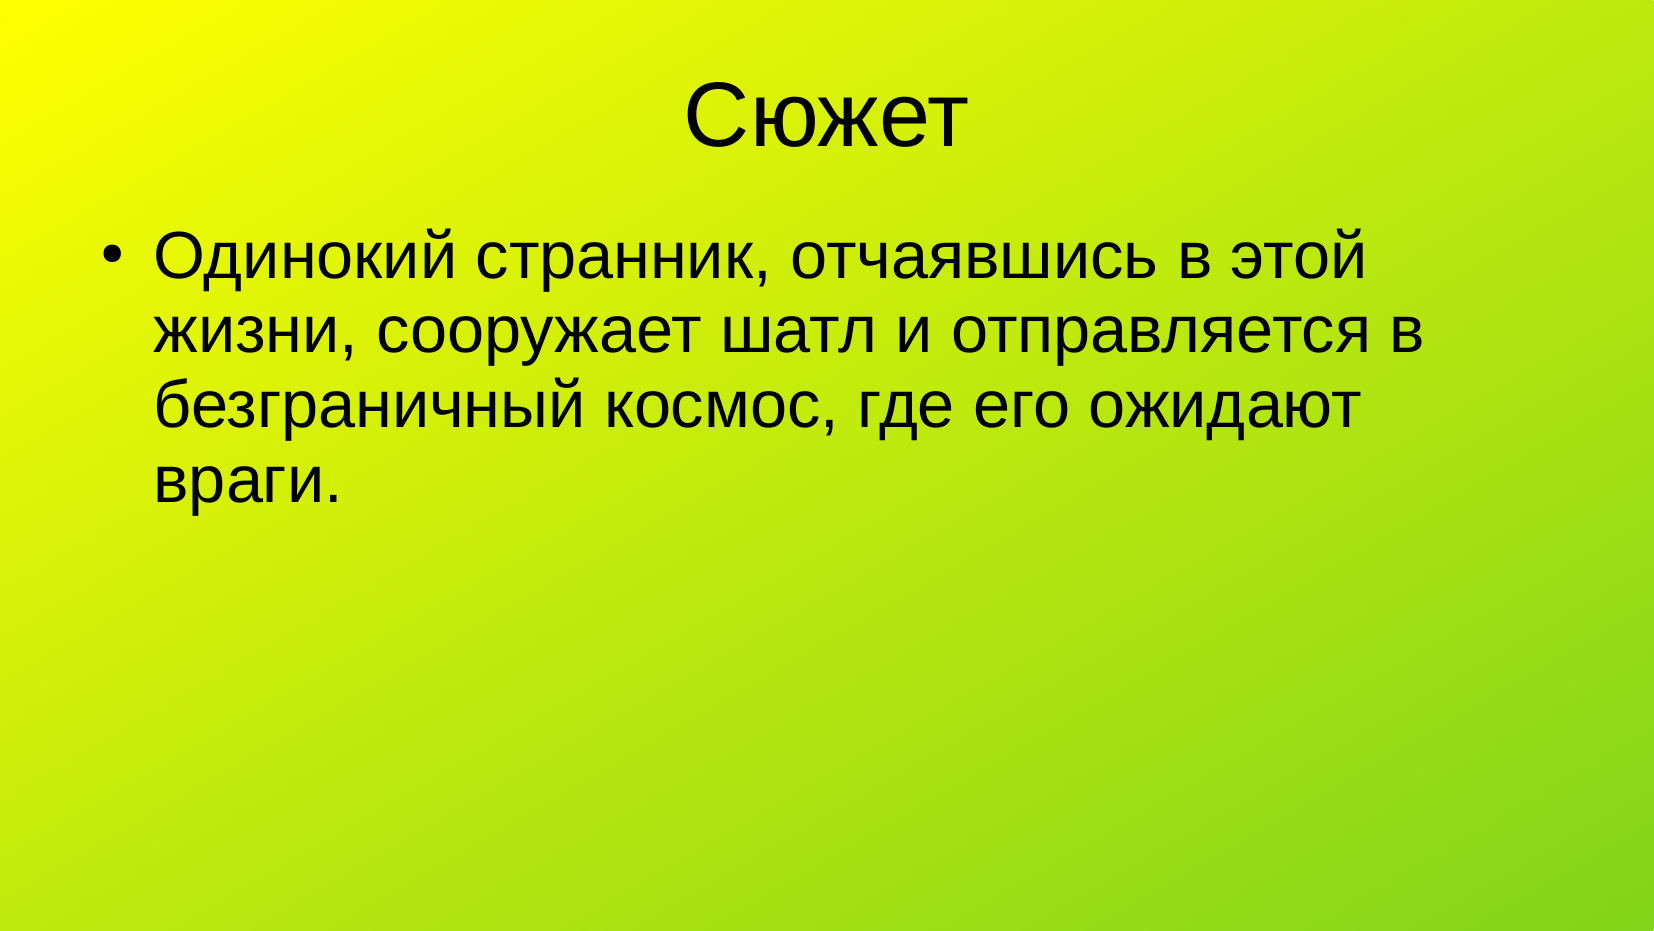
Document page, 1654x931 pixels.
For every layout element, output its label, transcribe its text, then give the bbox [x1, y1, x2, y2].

title Сюжет [82, 37, 1571, 193]
list Одинокий странник, отчаявшись в этой жизни, сооружает шатл и отправляется в безграничный космос, где его ожидают враги. [82, 217, 1571, 758]
